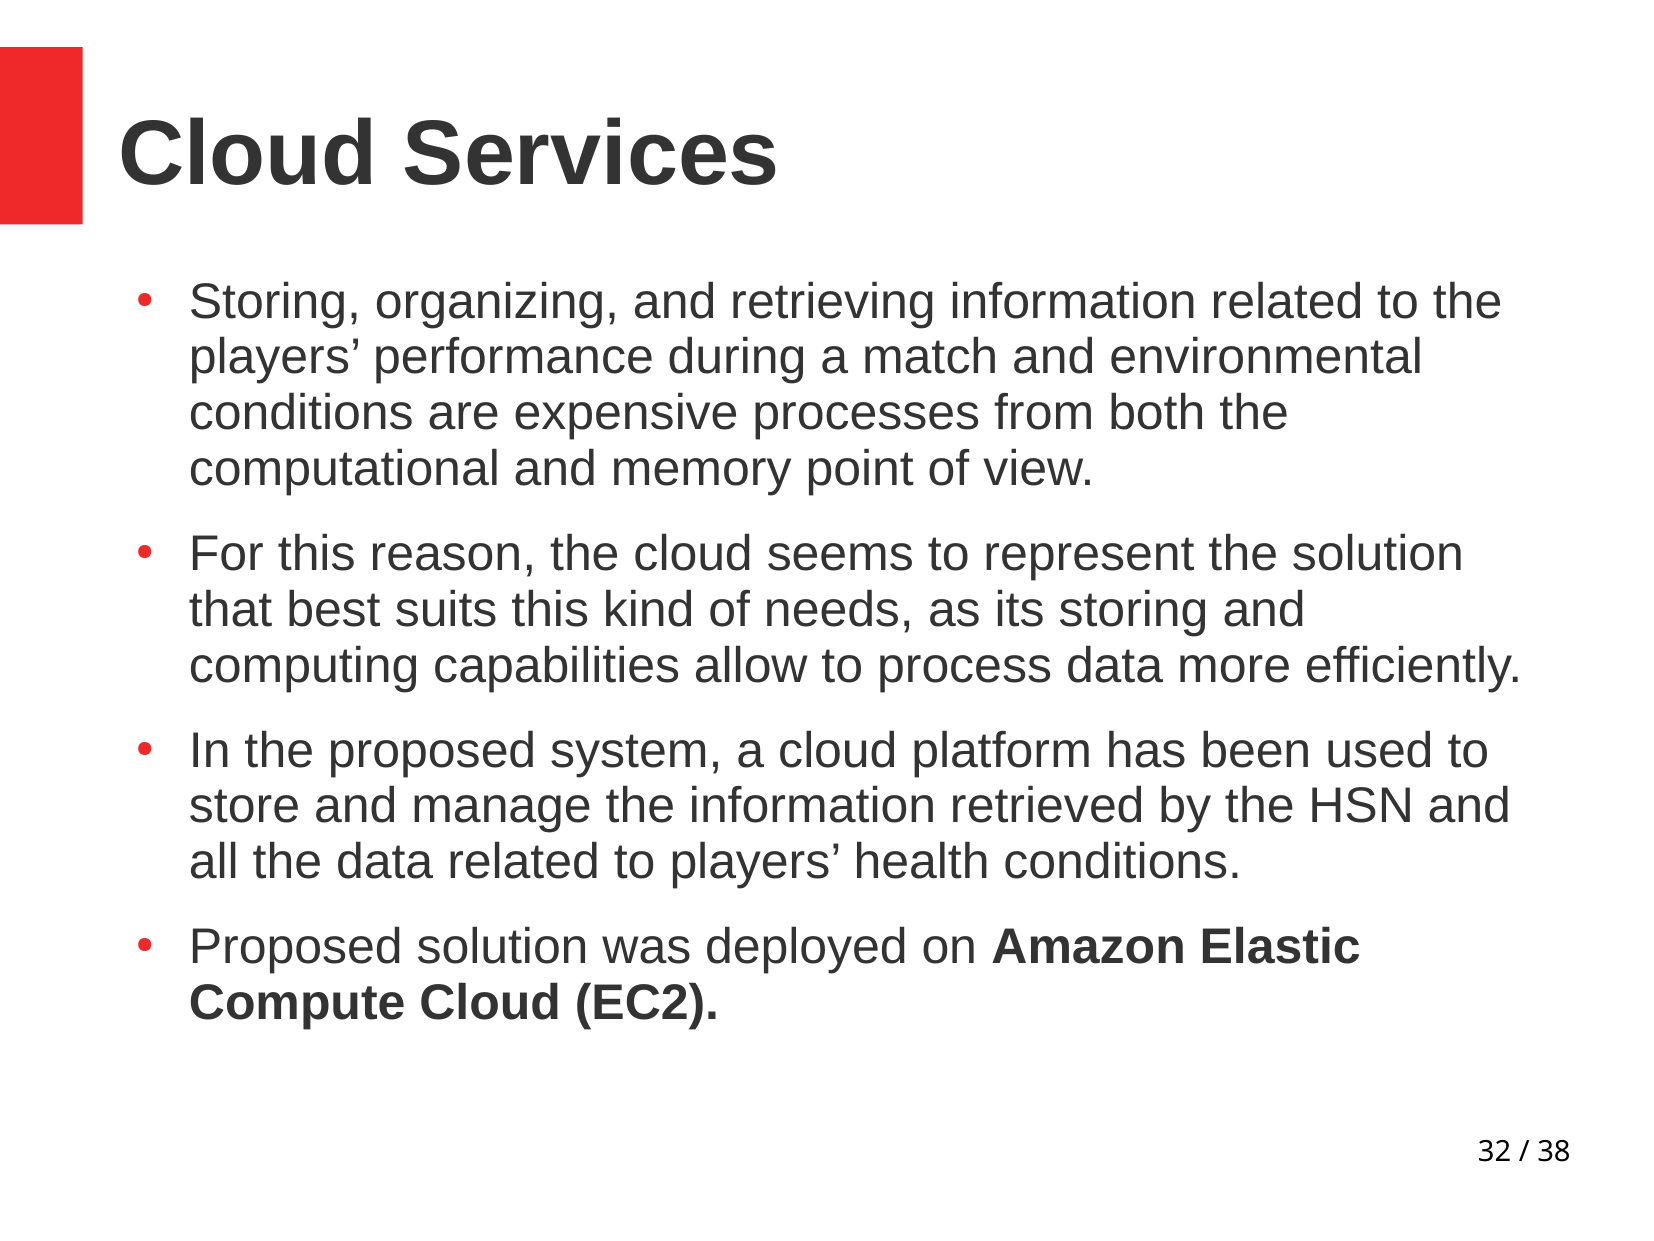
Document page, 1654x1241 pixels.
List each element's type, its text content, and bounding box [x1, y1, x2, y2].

list Storing, organizing, and retrieving information related to the players’ performance during a match and environmental conditions are expensive processes from both the computational and memory point of view. For this reason, the cloud seems to represent the solution that best suits this kind of needs, as its storing and computing capabilities allow to process data more efficiently. In the proposed system, a cloud platform has been used to store and manage the information retrieved by the HSN and all the data related to players’ health conditions. Proposed solution was deployed on Amazon Elastic Compute Cloud (EC2). [118, 272, 1536, 993]
title Cloud Services [118, 49, 1571, 257]
